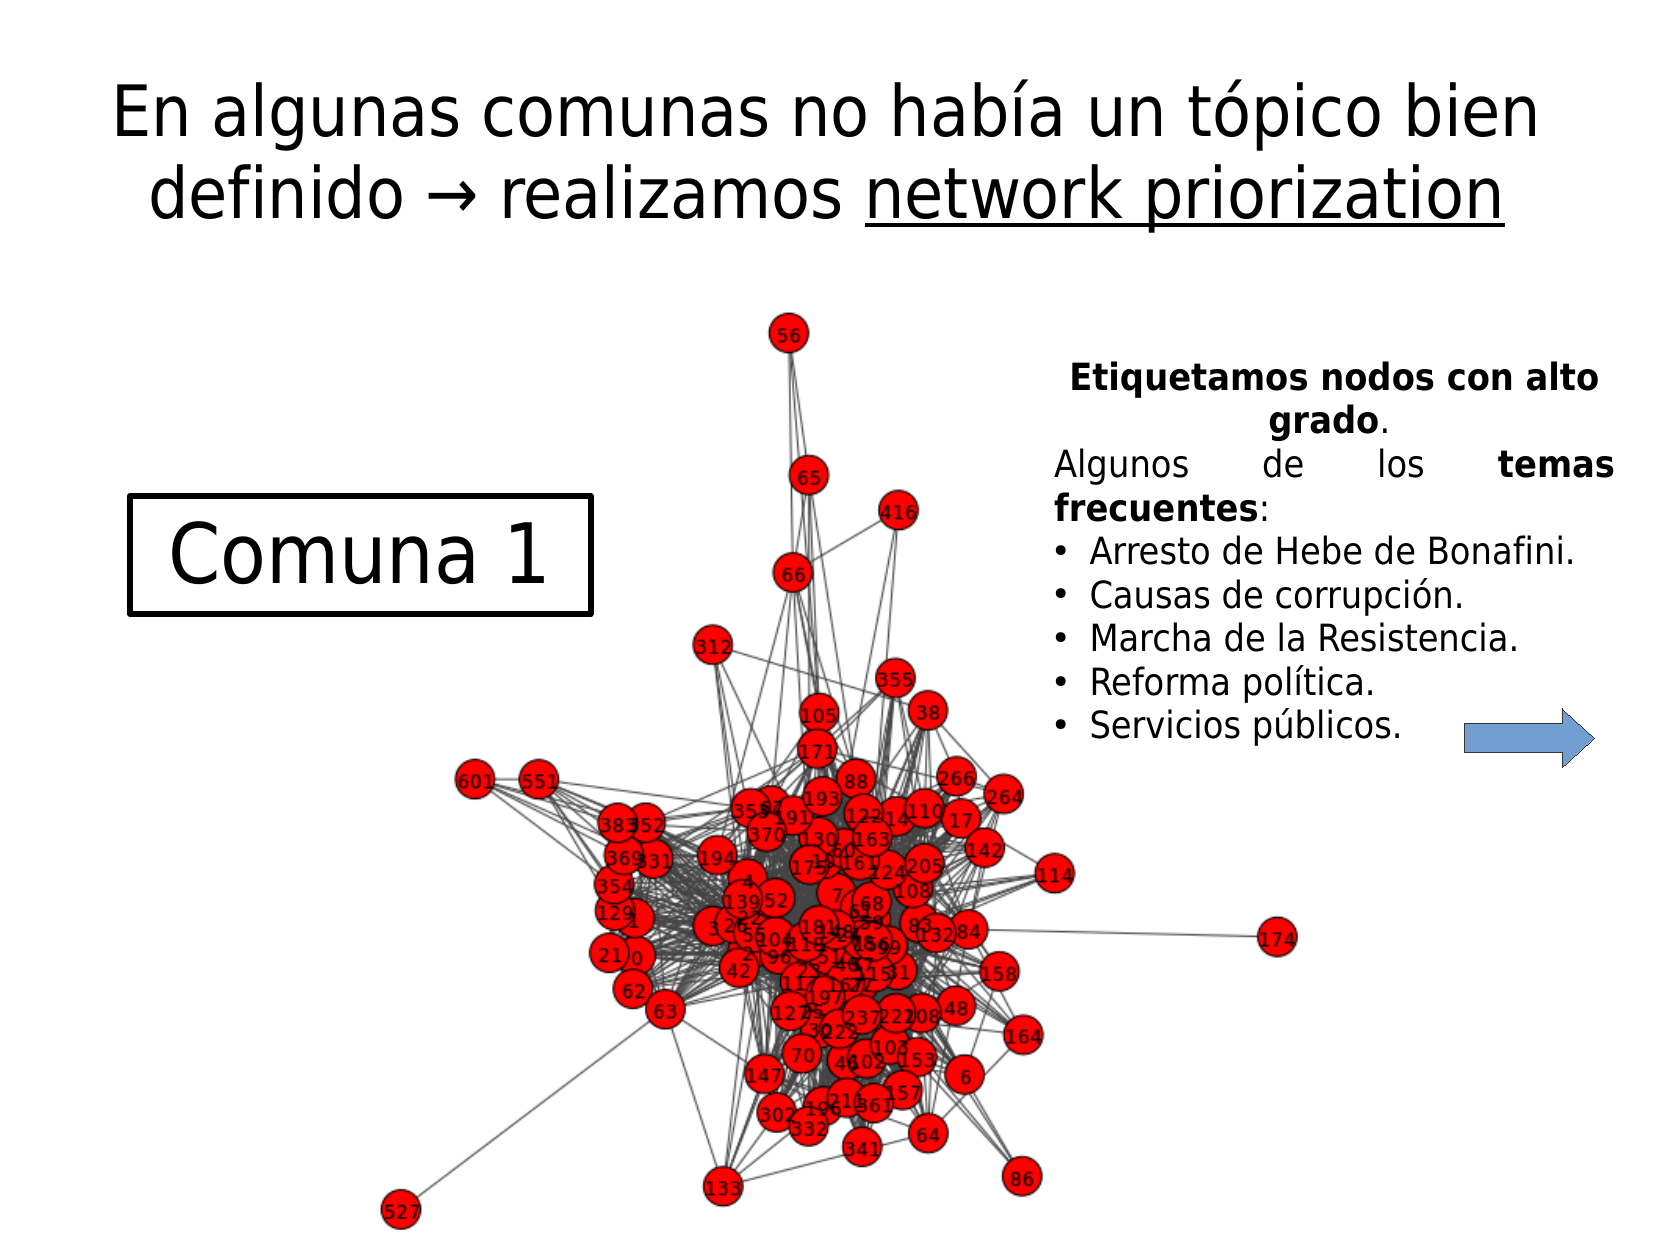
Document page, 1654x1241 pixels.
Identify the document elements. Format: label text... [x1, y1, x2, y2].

text_box Etiquetamos nodos con alto grado. Algunos de los temas frecuentes: Arresto de Hebe de Bonafini. Causas de corrupción. Marcha de la Resistencia. Reforma política. Servicios públicos. [1039, 348, 1630, 762]
text_box [1464, 708, 1595, 768]
text_box Comuna 1 [129, 496, 591, 615]
title En algunas comunas no había un tópico bien definido → realizamos network priorization [82, 31, 1571, 275]
picture [370, 302, 1309, 1241]
